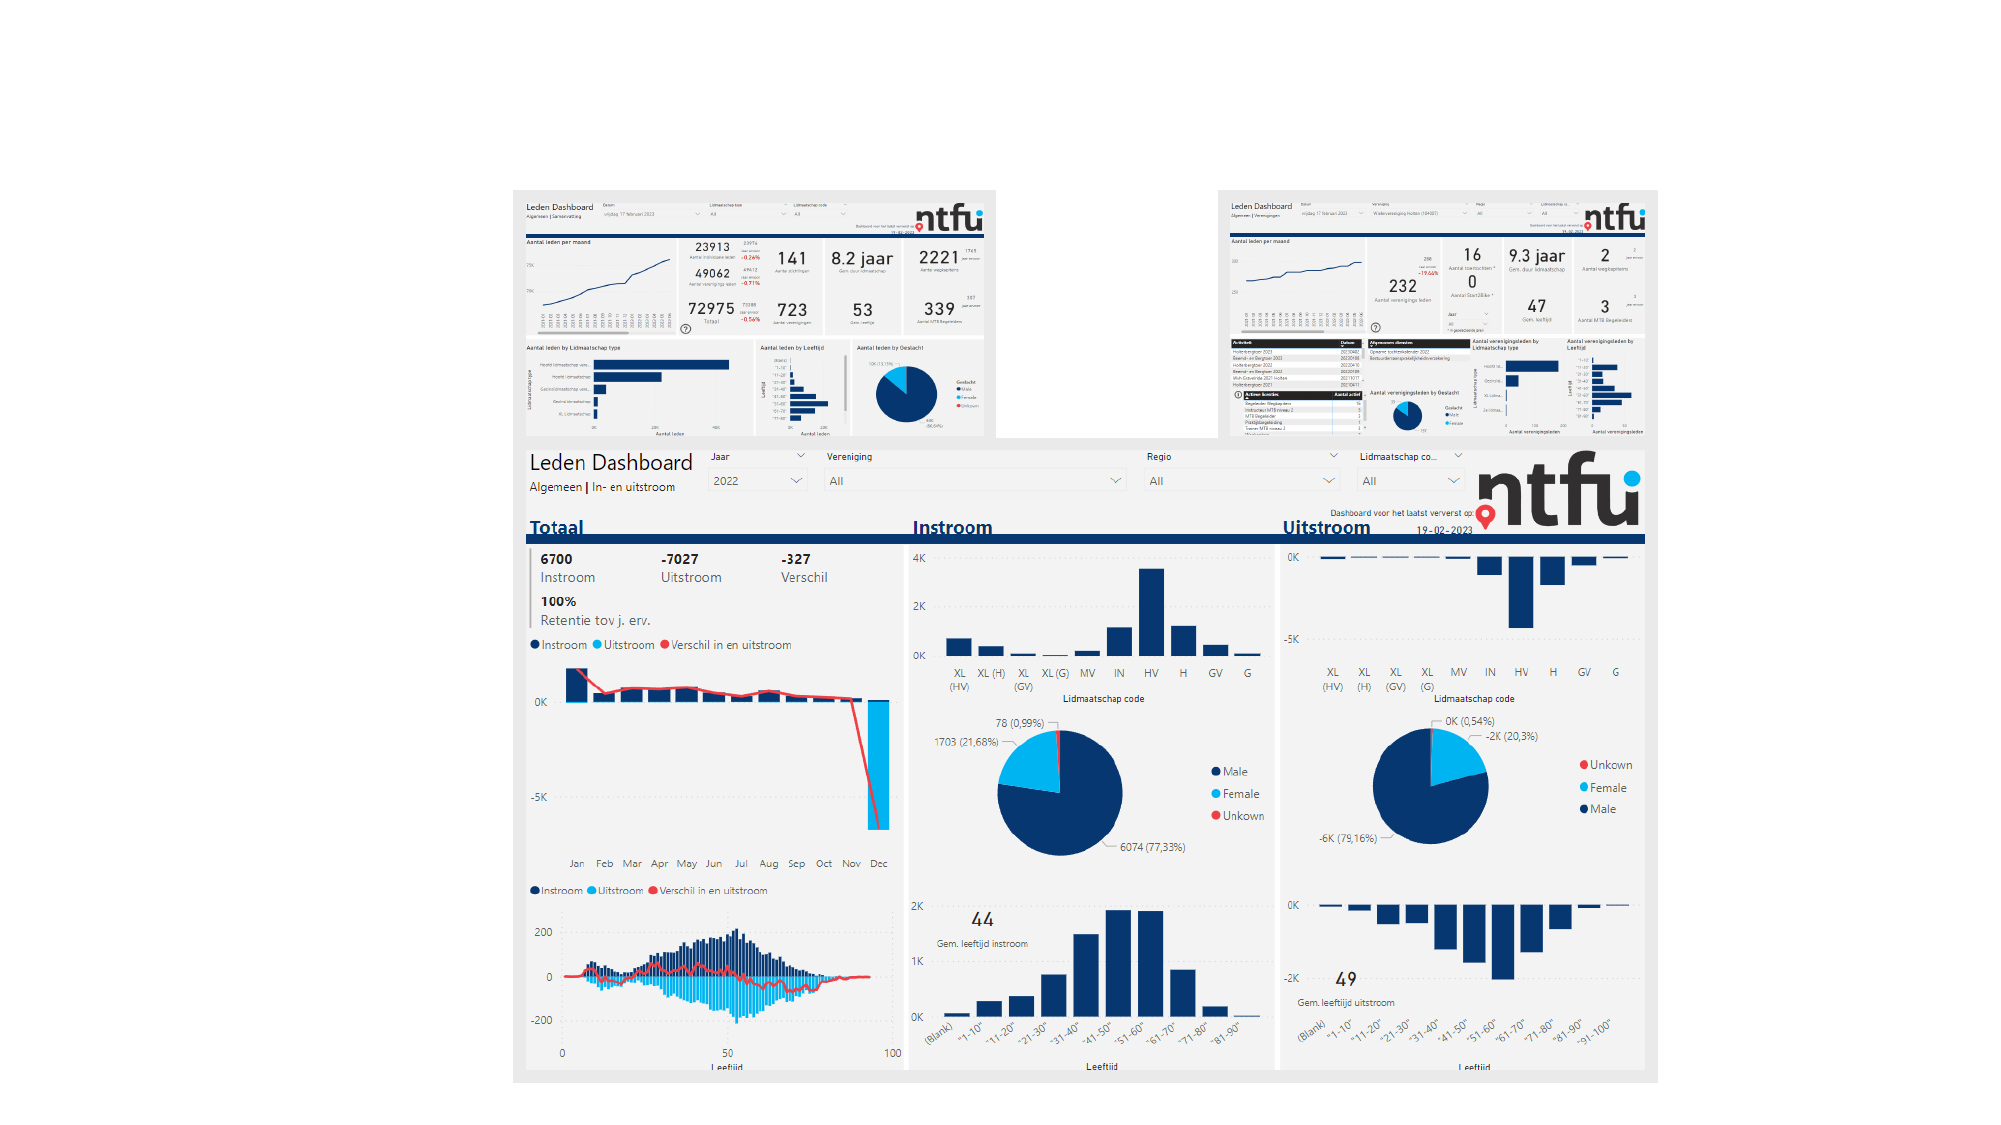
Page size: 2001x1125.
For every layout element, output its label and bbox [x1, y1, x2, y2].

picture [525, 450, 1646, 1071]
picture [1230, 202, 1646, 436]
picture [525, 202, 984, 436]
